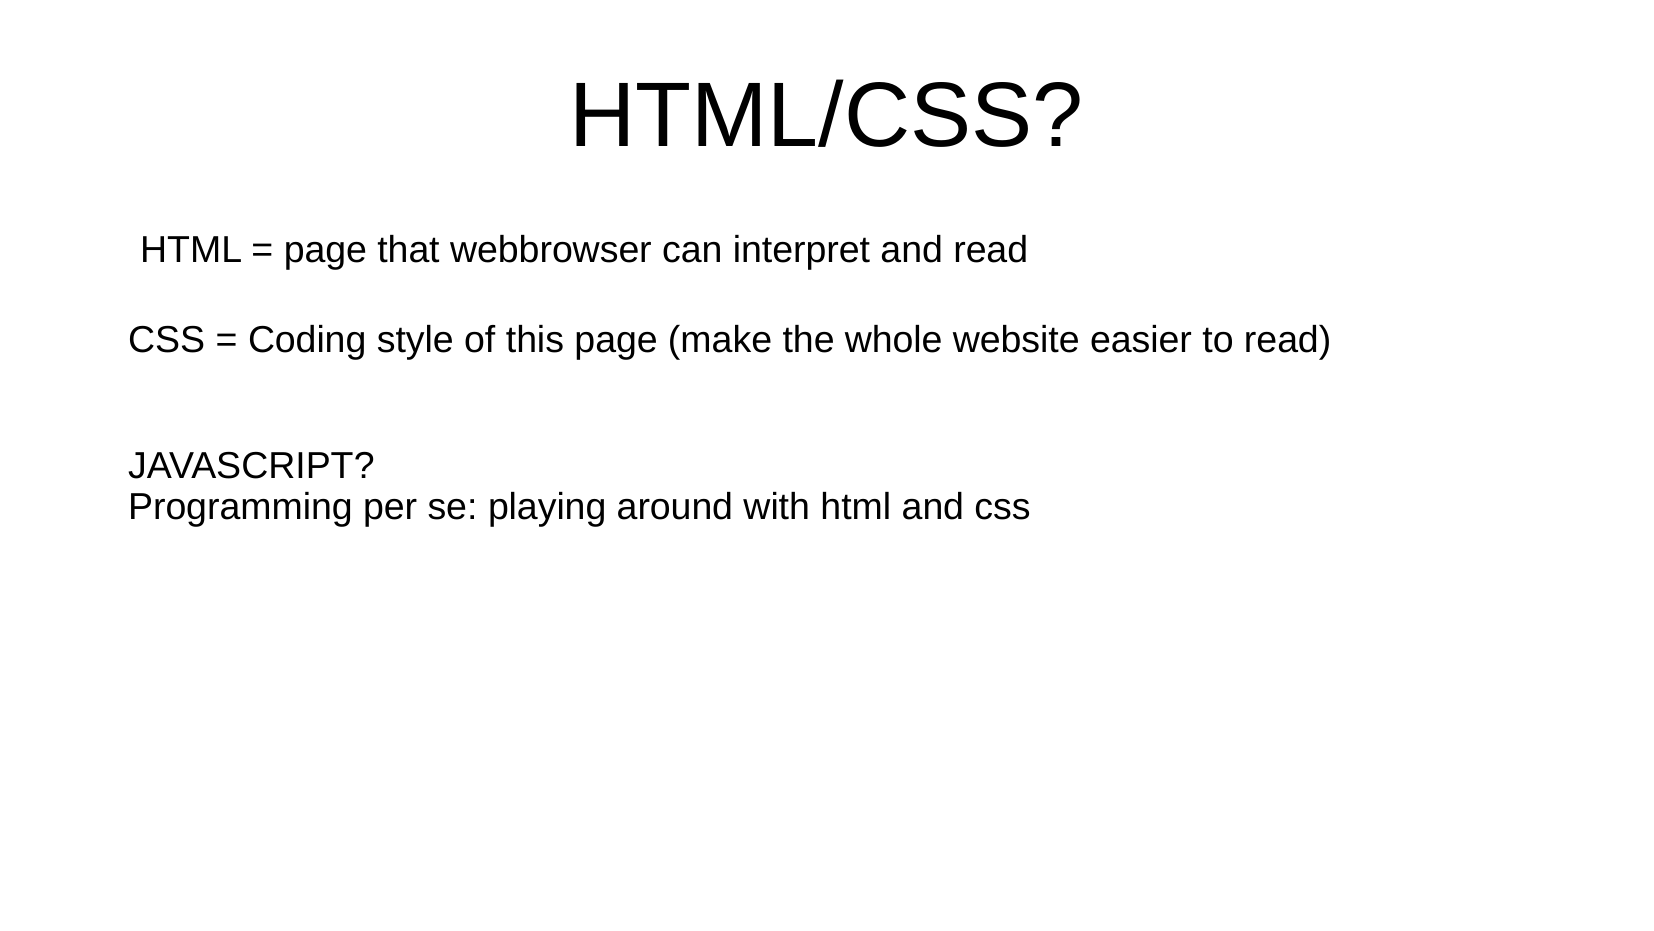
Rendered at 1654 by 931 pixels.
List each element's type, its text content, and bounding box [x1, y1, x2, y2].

text_box CSS = Coding style of this page (make the whole website easier to read) JAVASCRIPT? Programming per se: playing around with html and css [113, 310, 1498, 704]
text_box HTML = page that webbrowser can interpret and read [125, 221, 1293, 279]
title HTML/CSS? [82, 37, 1571, 193]
